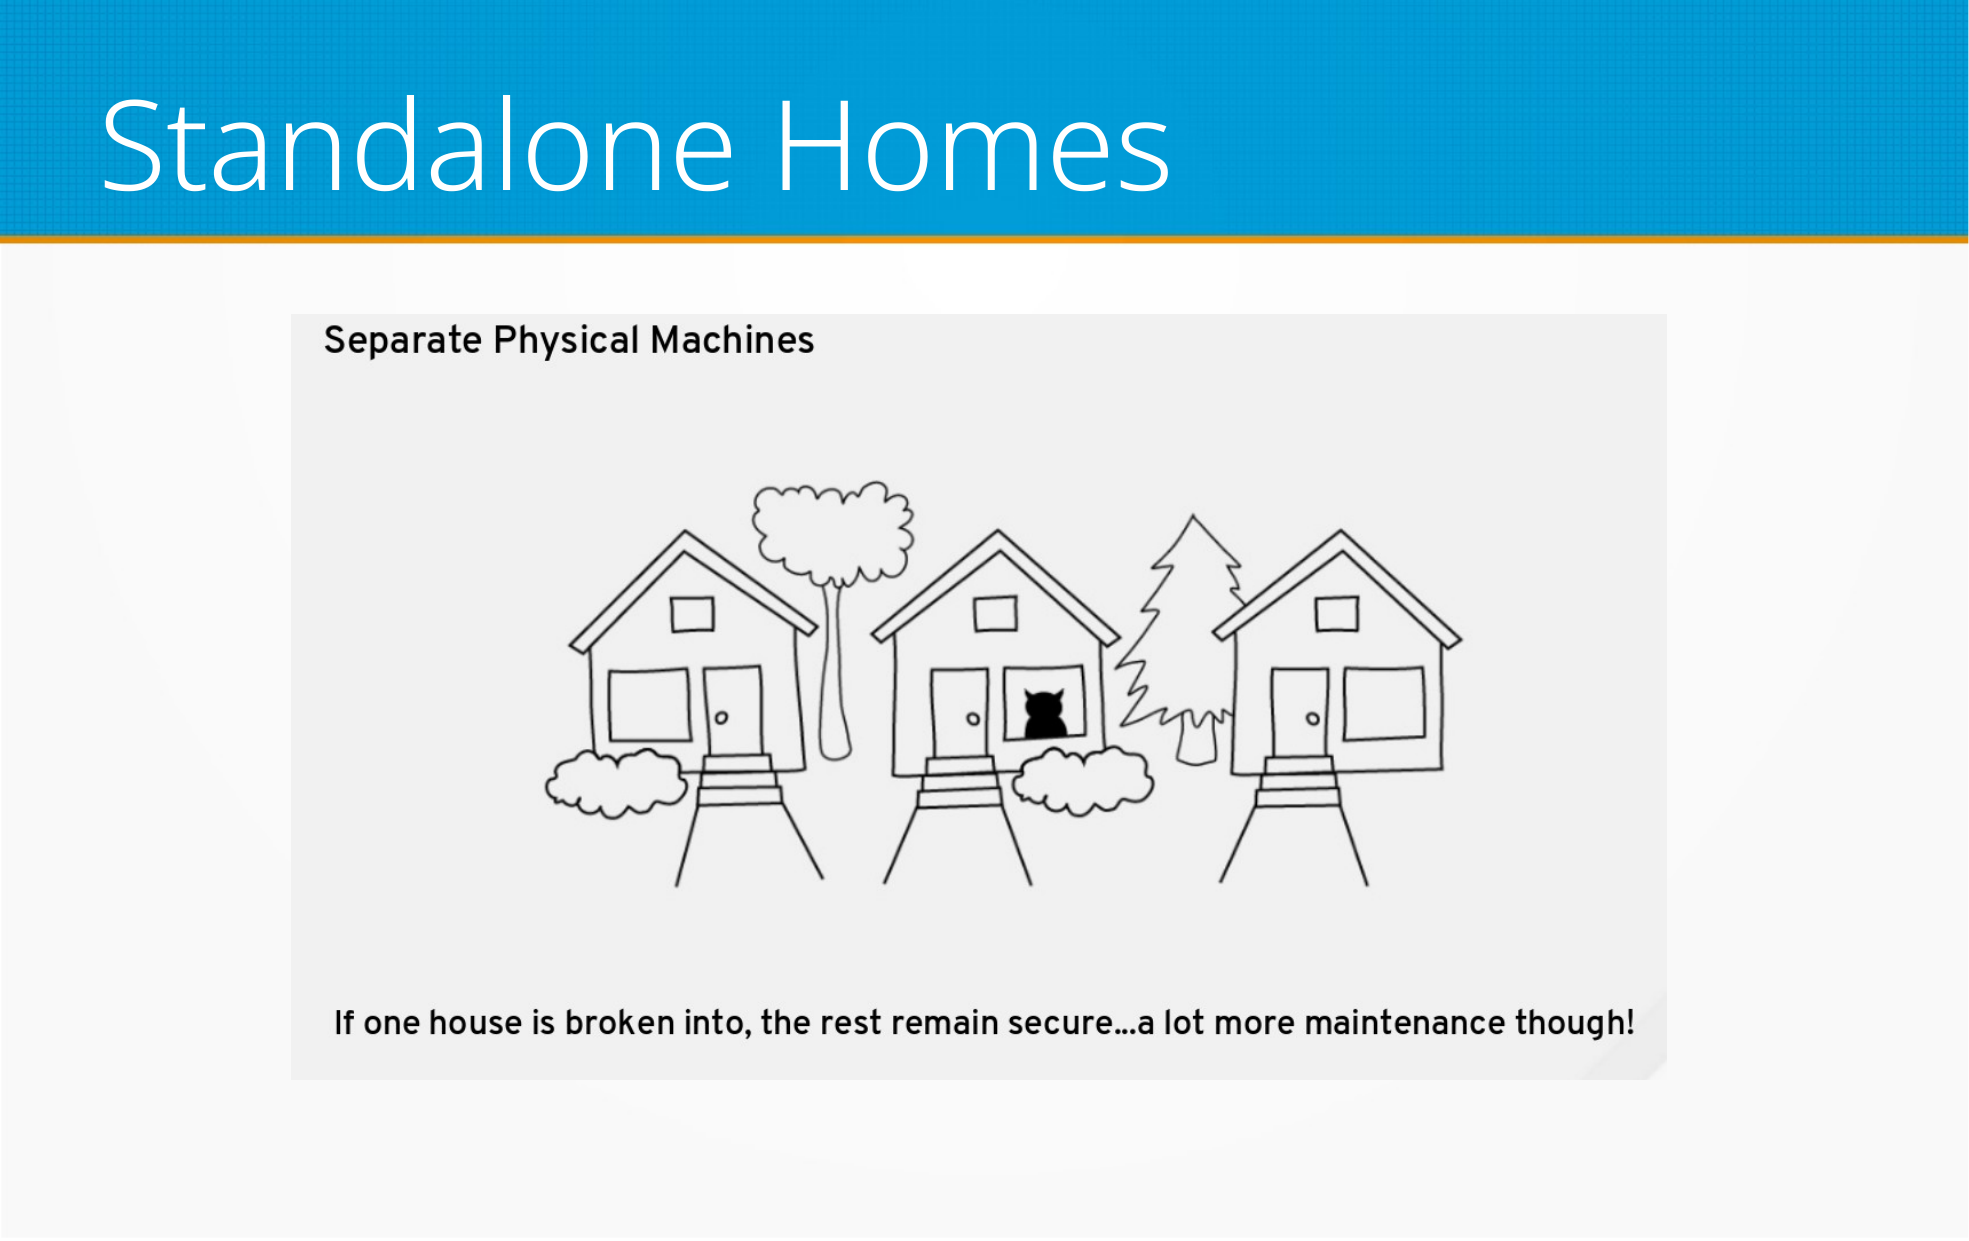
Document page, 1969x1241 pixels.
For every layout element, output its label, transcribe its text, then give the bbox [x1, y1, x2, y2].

title Standalone Homes [98, 19, 1870, 227]
picture [0, 233, 1969, 1241]
